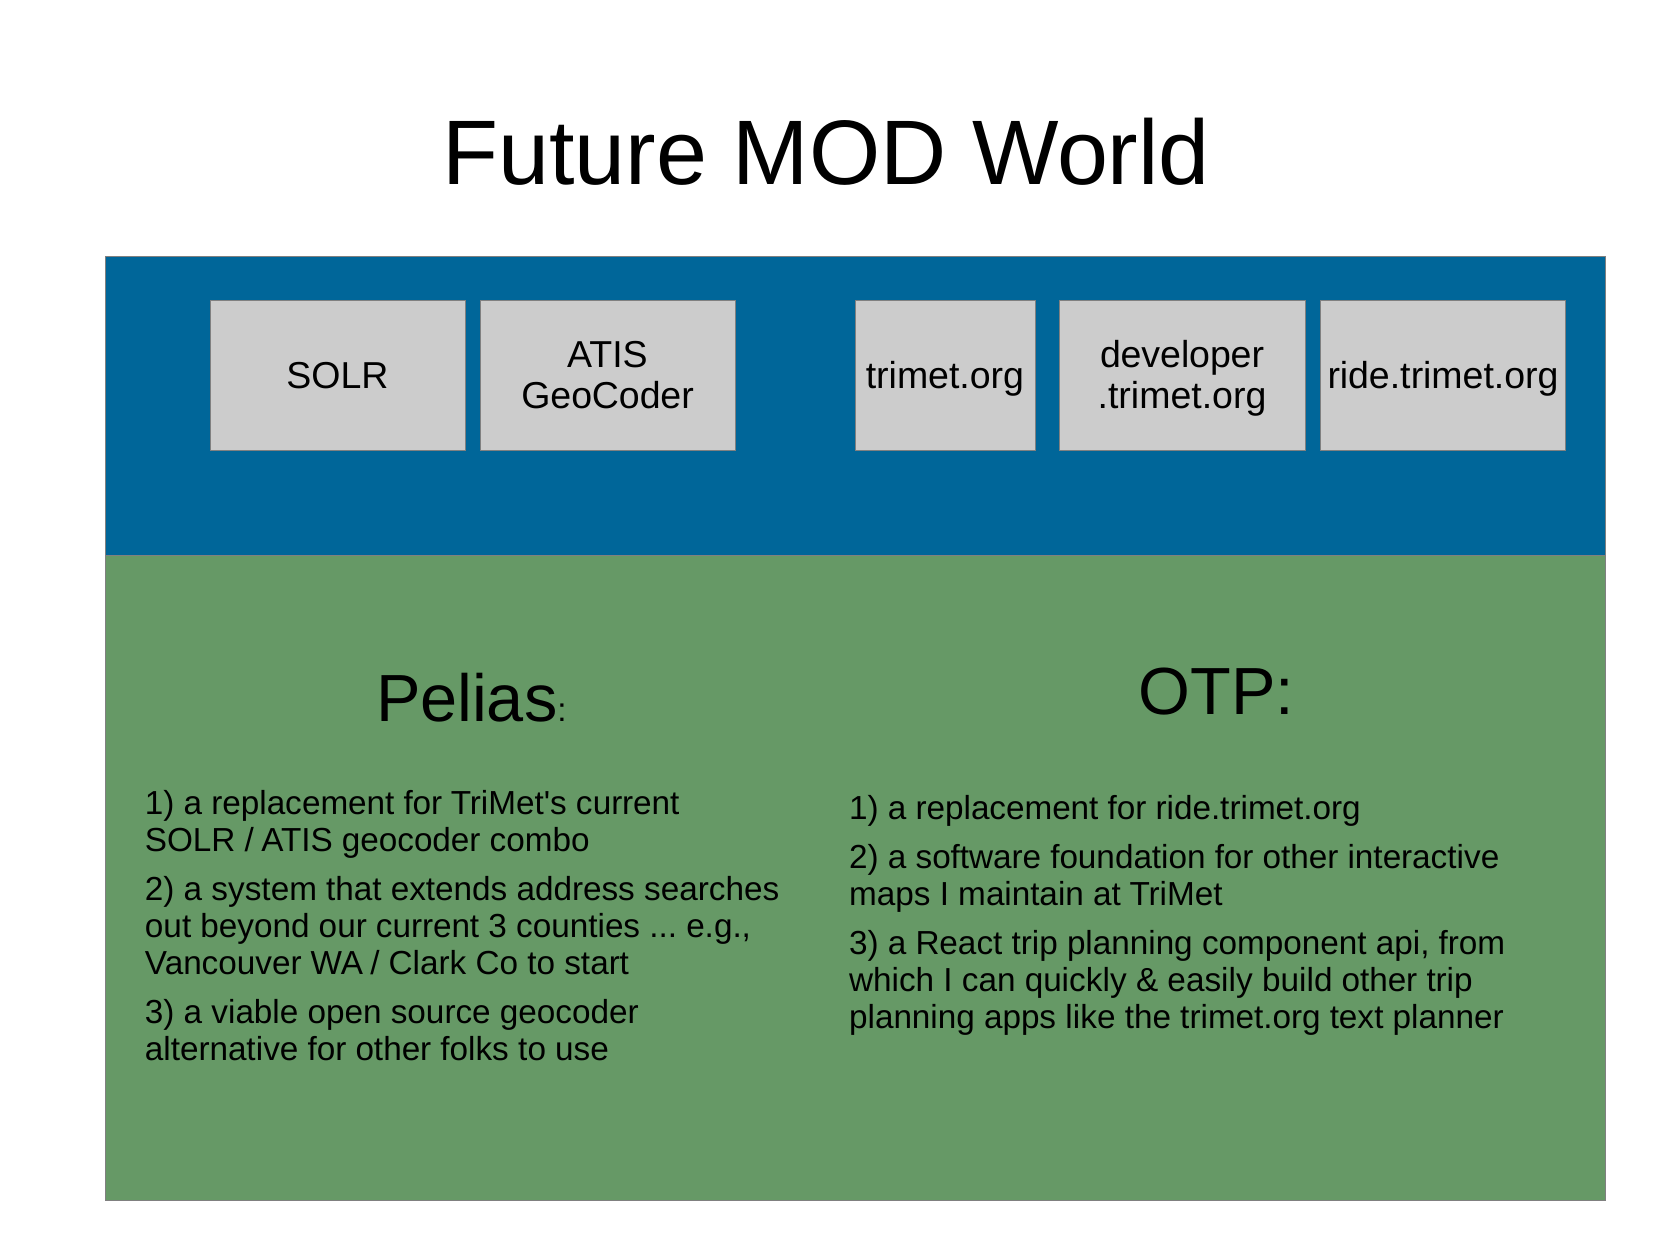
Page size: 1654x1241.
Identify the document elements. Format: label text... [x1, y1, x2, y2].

text_box SOLR [210, 300, 466, 451]
text_box trimet.org [855, 300, 1036, 451]
title Future MOD World [82, 49, 1571, 257]
text_box [105, 256, 1606, 1201]
text_box developer .trimet.org [1059, 300, 1306, 451]
text_box ATIS GeoCoder [480, 300, 736, 451]
text_box OTP: 1) a replacement for ride.trimet.org 2) a software foundation for other interactive maps I maintain at TriMet 3) a React trip planning component api, from which I can quickly & easily build other trip planning apps like the trimet.org text planner [849, 576, 1585, 1114]
text_box Pelias: 1) a replacement for TriMet's current SOLR / ATIS geocoder combo 2) a system that extends address searches out beyond our current 3 counties ... e.g., Vancouver WA / Clark Co to start 3) a viable open source geocoder alternative for other folks to use [145, 585, 798, 1198]
text_box ride.trimet.org [1320, 300, 1566, 451]
